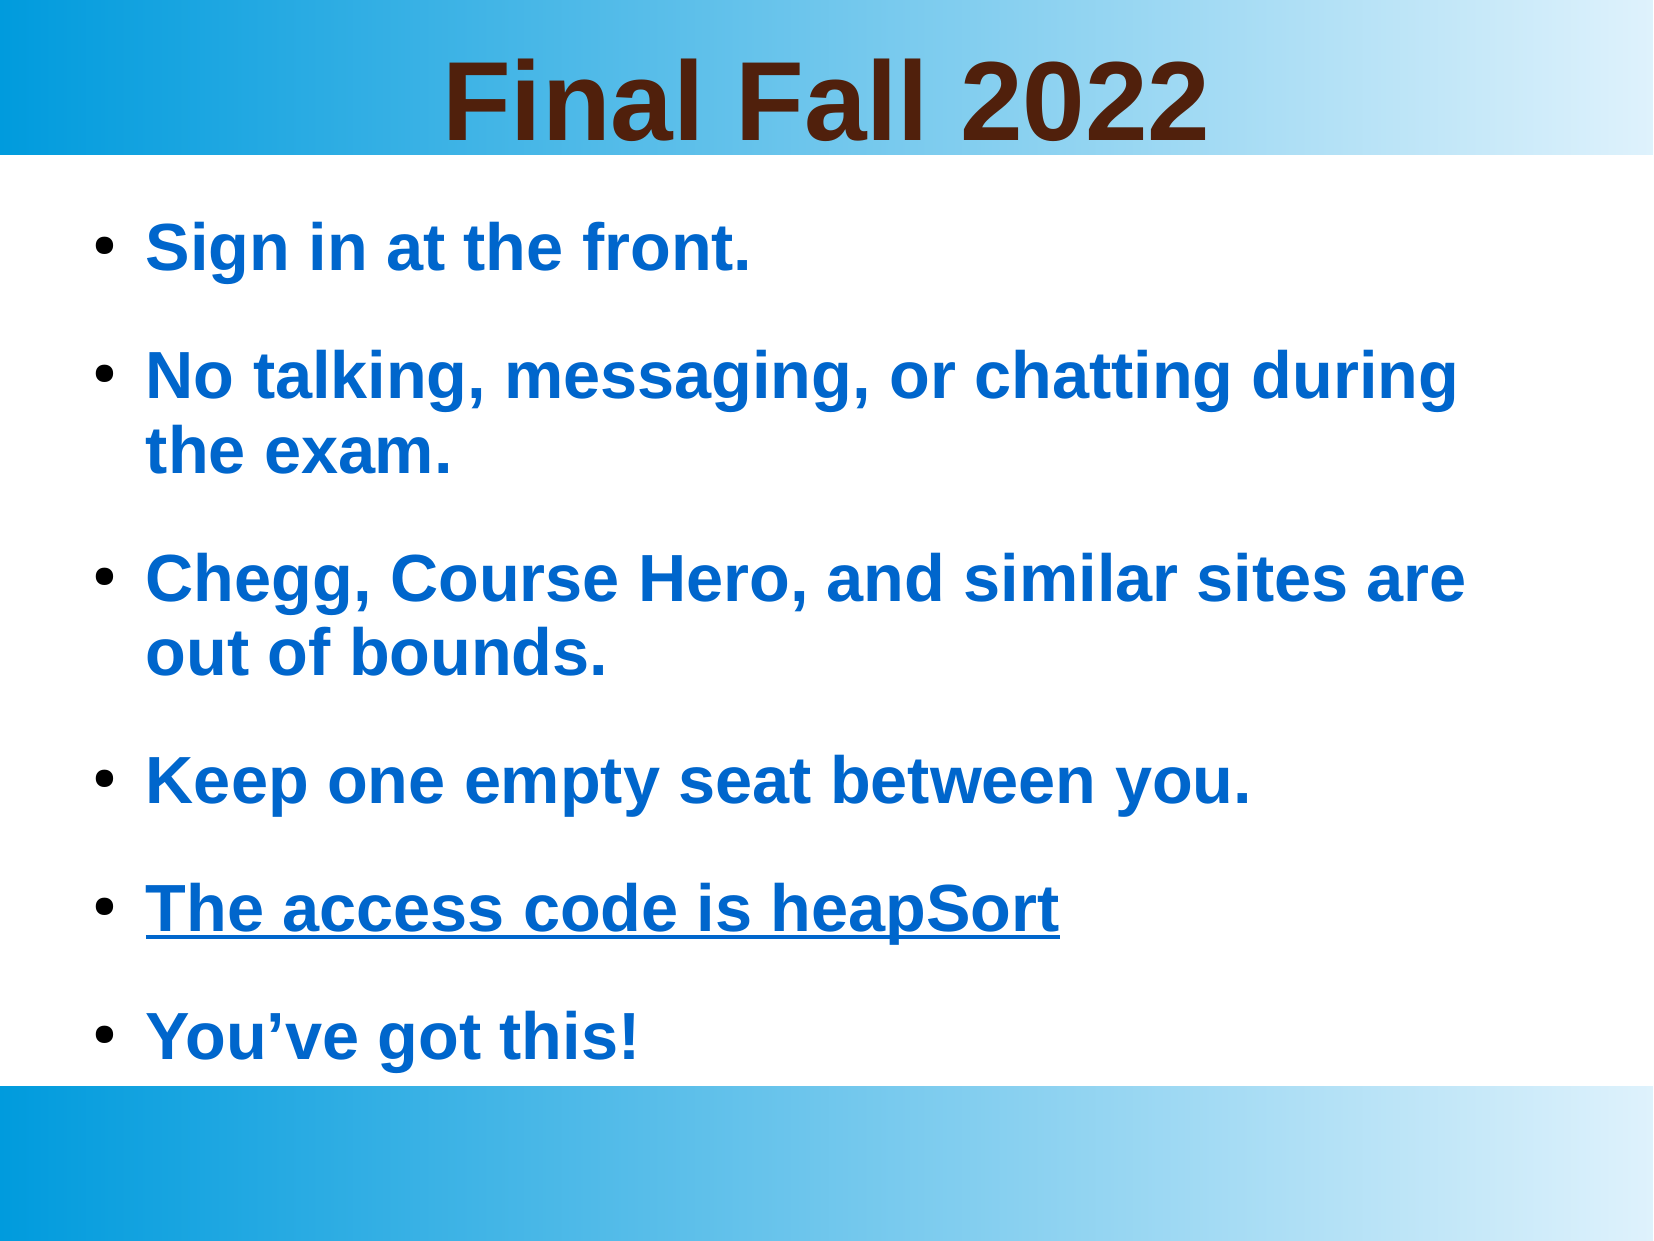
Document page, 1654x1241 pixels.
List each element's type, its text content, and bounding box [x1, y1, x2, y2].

title Final Fall 2022 [82, 38, 1571, 165]
list Sign in at the front. No talking, messaging, or chatting during the exam. Chegg, Course Hero, and similar sites are out of bounds. Keep one empty seat between you. The access code is heapSort You’ve got this! [75, 210, 1571, 1066]
